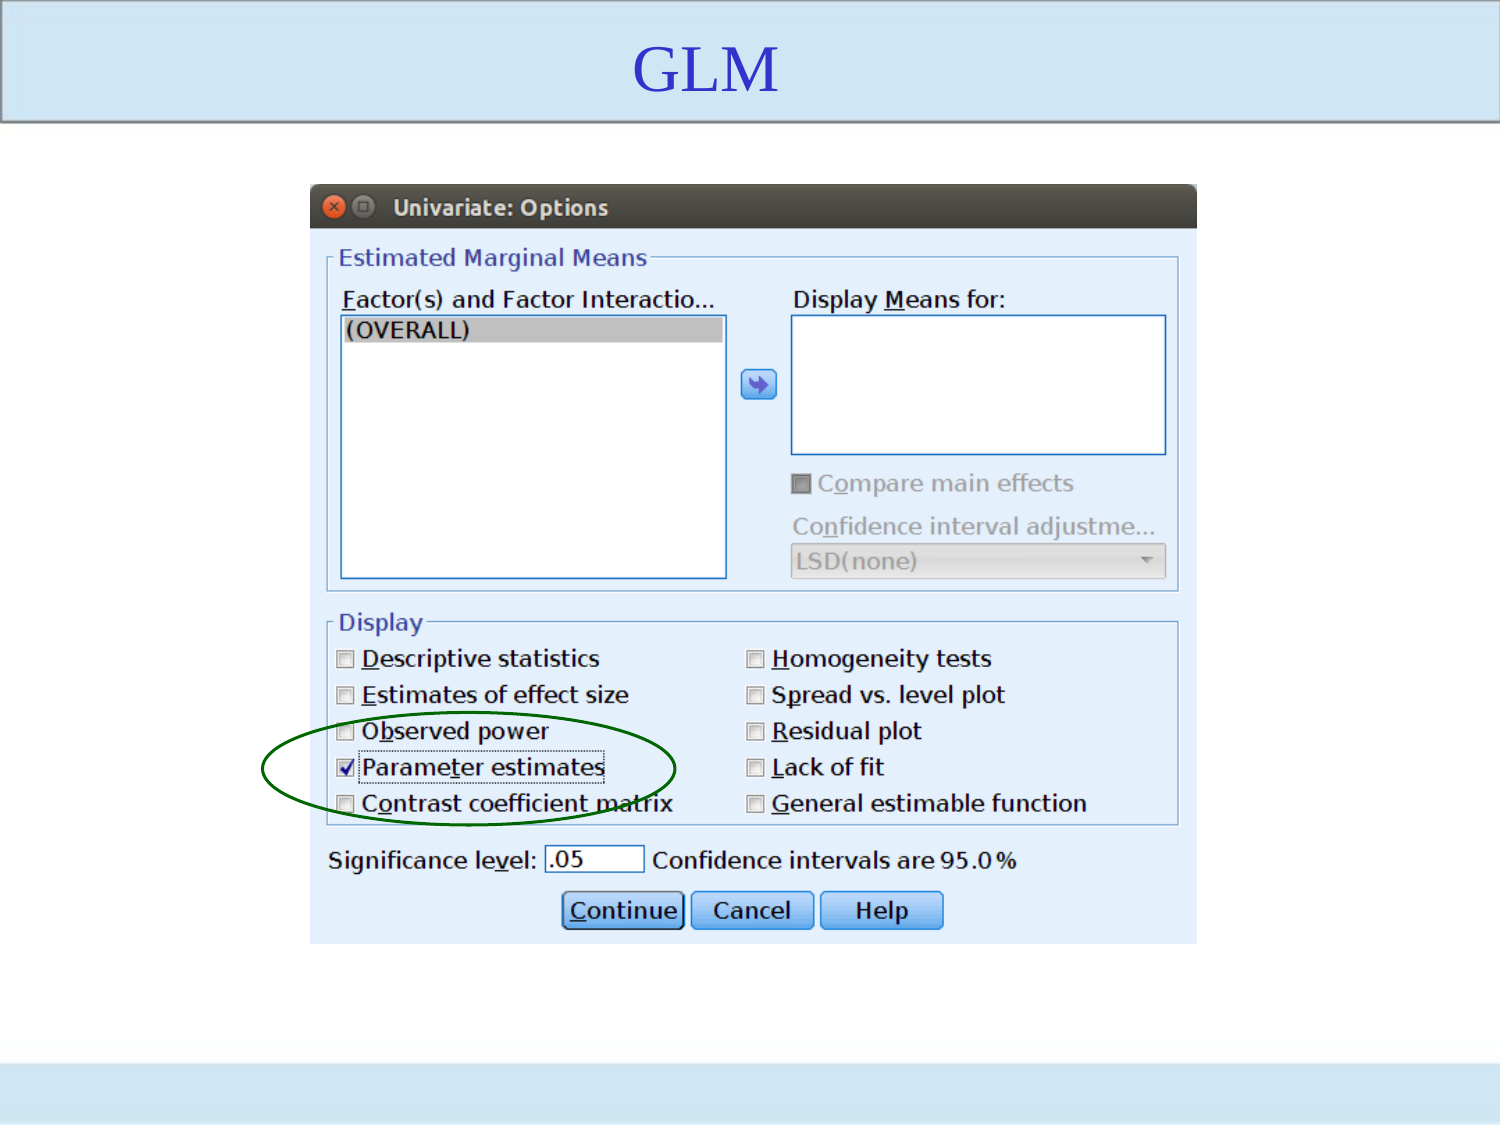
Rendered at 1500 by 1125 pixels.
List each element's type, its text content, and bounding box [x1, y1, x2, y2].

picture [0, 0, 1500, 1125]
title GLM [174, 17, 1238, 113]
